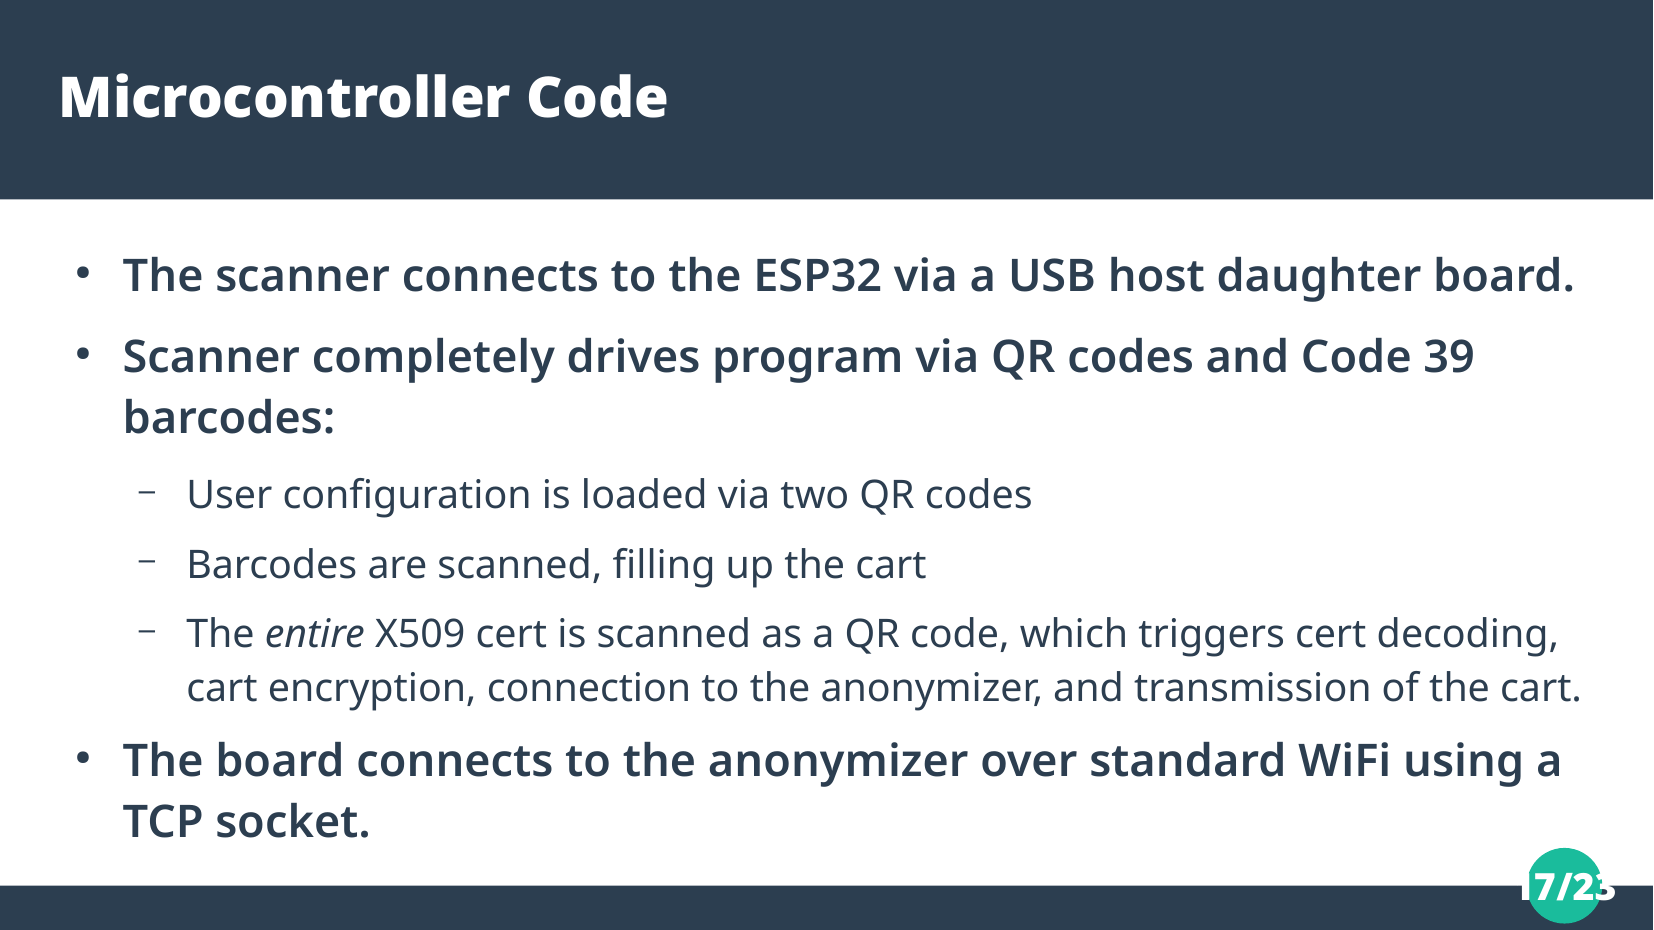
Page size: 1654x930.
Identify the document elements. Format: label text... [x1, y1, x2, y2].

list The scanner connects to the ESP32 via a USB host daughter board. Scanner completely drives program via QR codes and Code 39 barcodes: User configuration is loaded via two QR codes Barcodes are scanned, filling up the cart The entire X509 cert is scanned as a QR code, which triggers cert decoding, cart encryption, connection to the anonymizer, and transmission of the cart. The board connects to the anonymizer over standard WiFi using a TCP socket. [58, 243, 1594, 864]
title Microcontroller Code [58, 36, 1594, 155]
